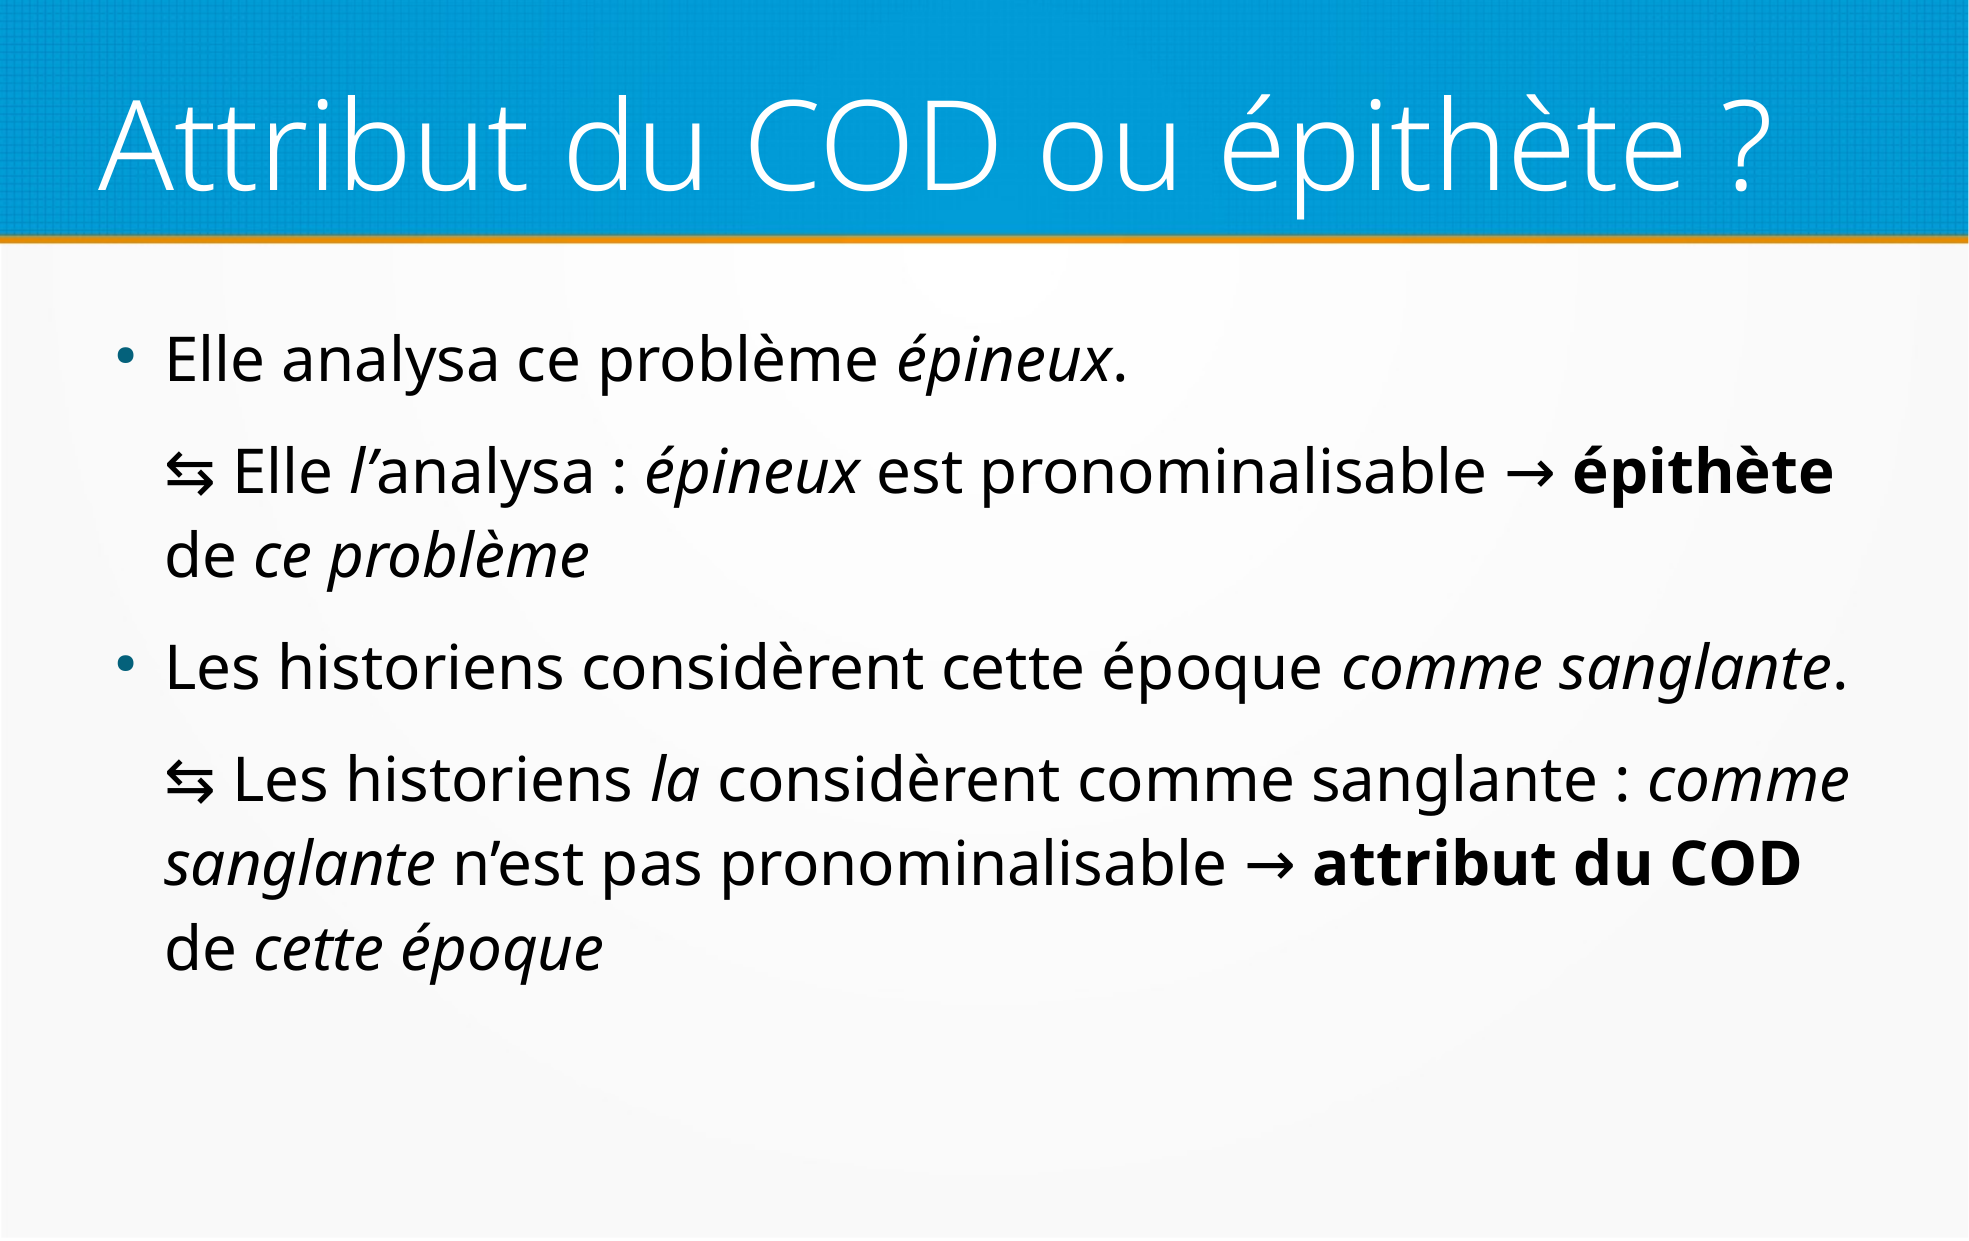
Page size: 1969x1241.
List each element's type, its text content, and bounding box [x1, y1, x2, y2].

title Attribut du COD ou épithète ? [98, 19, 1870, 227]
list Elle analysa ce problème épineux. ⇆ Elle l’analysa : épineux est pronominalisable → épithète de ce problème Les historiens considèrent cette époque comme sanglante. ⇆ Les historiens la considèrent comme sanglante : comme sanglante n’est pas pronominalisable → attribut du COD de cette époque [98, 315, 1861, 1081]
picture [0, 233, 1969, 1241]
